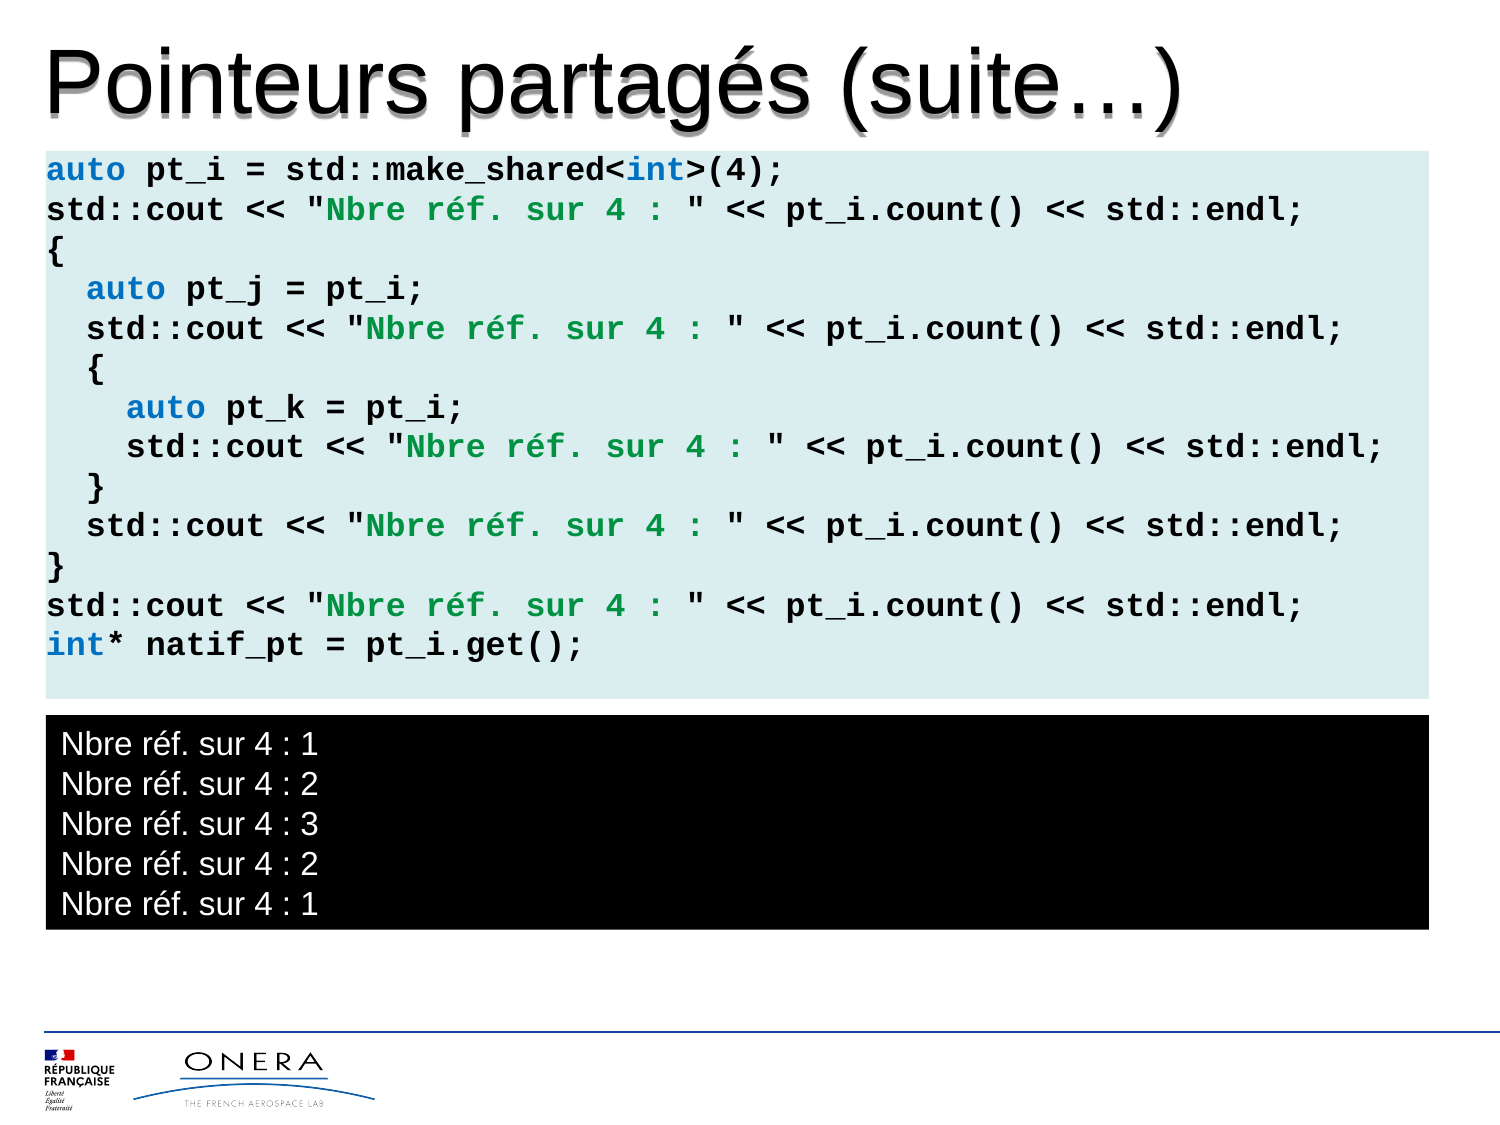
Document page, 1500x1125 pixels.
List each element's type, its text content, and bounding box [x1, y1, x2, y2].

text_box Pointeurs partagés (suite…) [43, 0, 1486, 169]
picture [133, 1052, 375, 1107]
text_box auto pt_i = std::make_shared<int>(4); std::cout << "Nbre réf. sur 4 : " << pt_i.count() << std::endl; { auto pt_j = pt_i; std::cout << "Nbre réf. sur 4 : " << pt_i.count() << std::endl; { auto pt_k = pt_i; std::cout << "Nbre réf. sur 4 : " << pt_i.count() << std::endl; } std::cout << "Nbre réf. sur 4 : " << pt_i.count() << std::endl; } std::cout << "Nbre réf. sur 4 : " << pt_i.count() << std::endl; int* natif_pt = pt_i.get(); [45, 150, 1429, 699]
picture [34, 1039, 125, 1121]
text_box Nbre réf. sur 4 : 1 Nbre réf. sur 4 : 2 Nbre réf. sur 4 : 3 Nbre réf. sur 4 : 2 Nbre réf. sur 4 : 1 [45, 715, 1429, 930]
